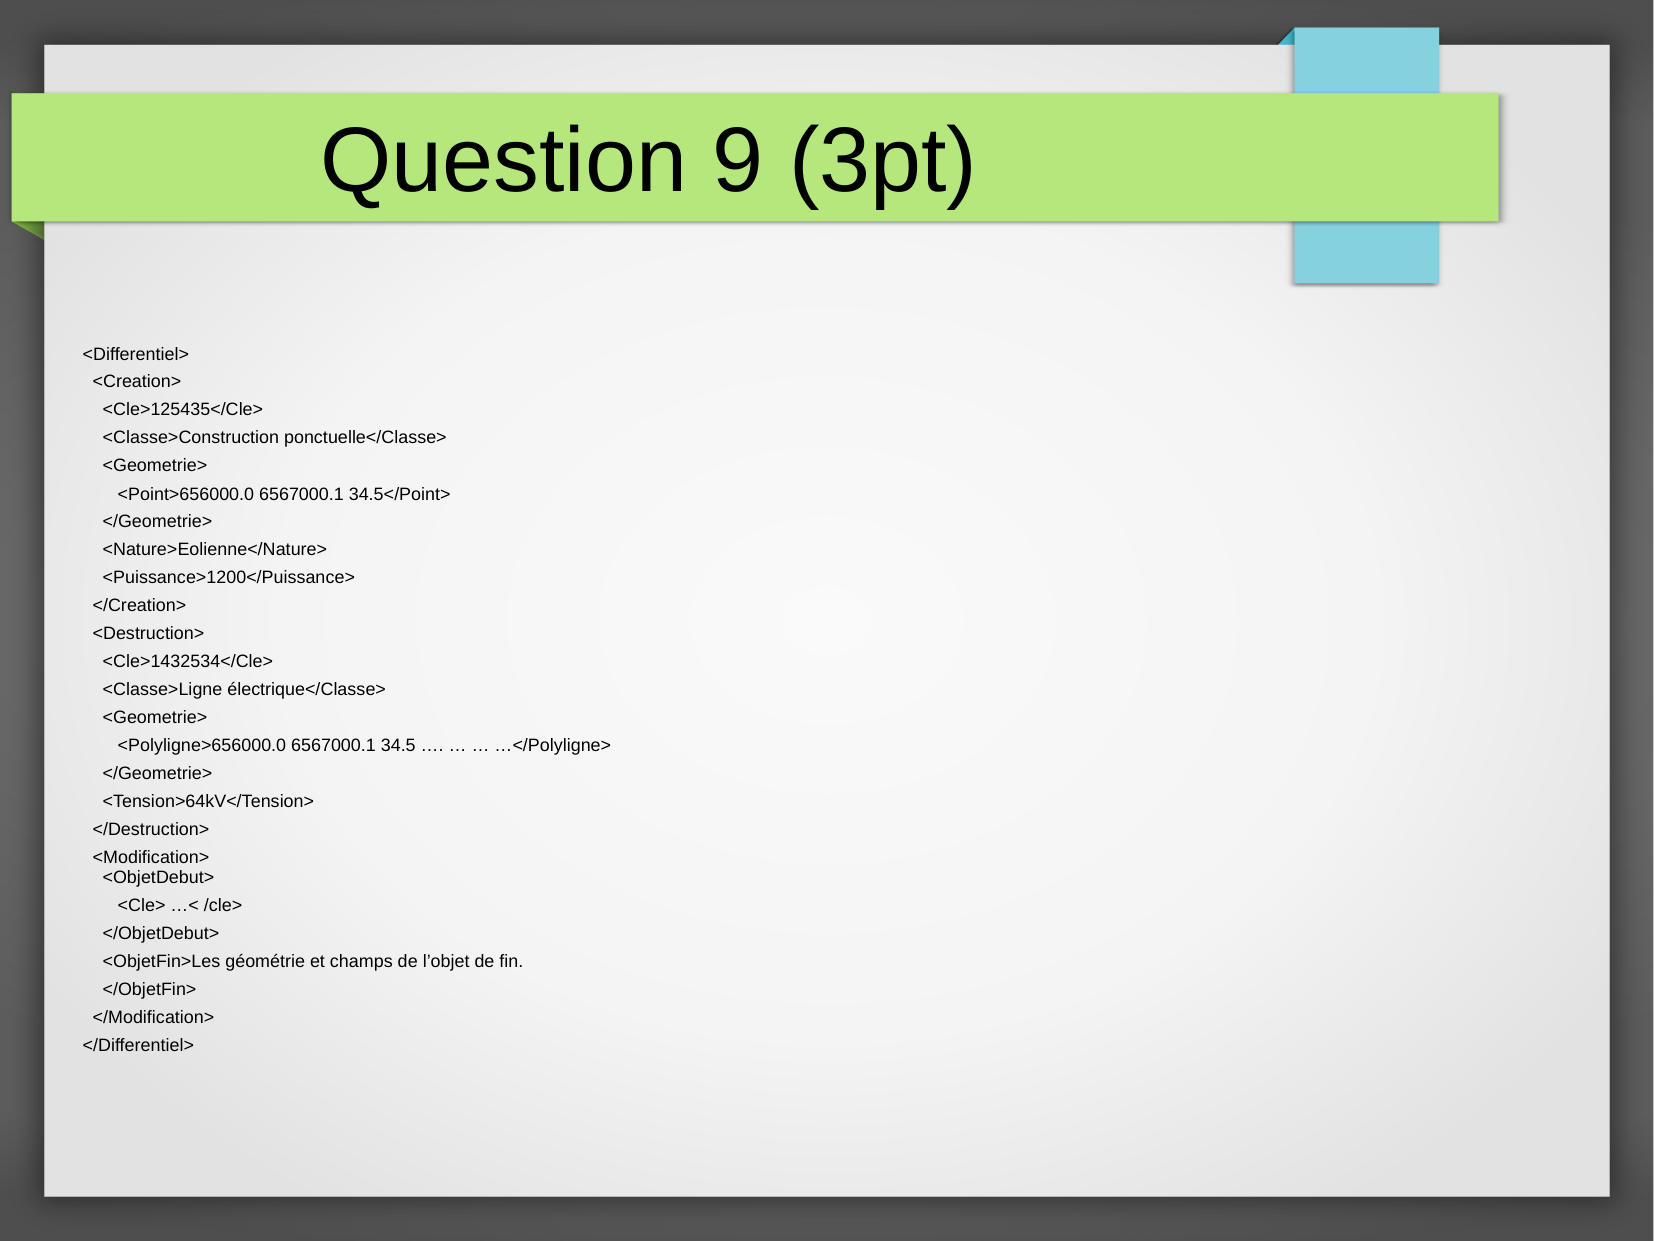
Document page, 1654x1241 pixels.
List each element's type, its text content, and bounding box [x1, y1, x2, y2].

list <Differentiel> <Creation> <Cle>125435</Cle> <Classe>Construction ponctuelle</Classe> <Geometrie> <Point>656000.0 6567000.1 34.5</Point> </Geometrie> <Nature>Eolienne</Nature> <Puissance>1200</Puissance> </Creation> <Destruction> <Cle>1432534</Cle> <Classe>Ligne électrique</Classe> <Geometrie> <Polyligne>656000.0 6567000.1 34.5 …. … … …</Polyligne> </Geometrie> <Tension>64kV</Tension> </Destruction> <Modification> <ObjetDebut> <Cle> …< /cle> </ObjetDebut> <ObjetFin>Les géométrie et champs de l’objet de fin. </ObjetFin> </Modification> </Differentiel> [82, 343, 1538, 1063]
title Question 9 (3pt) [70, 106, 1229, 213]
picture [0, 0, 1654, 1241]
